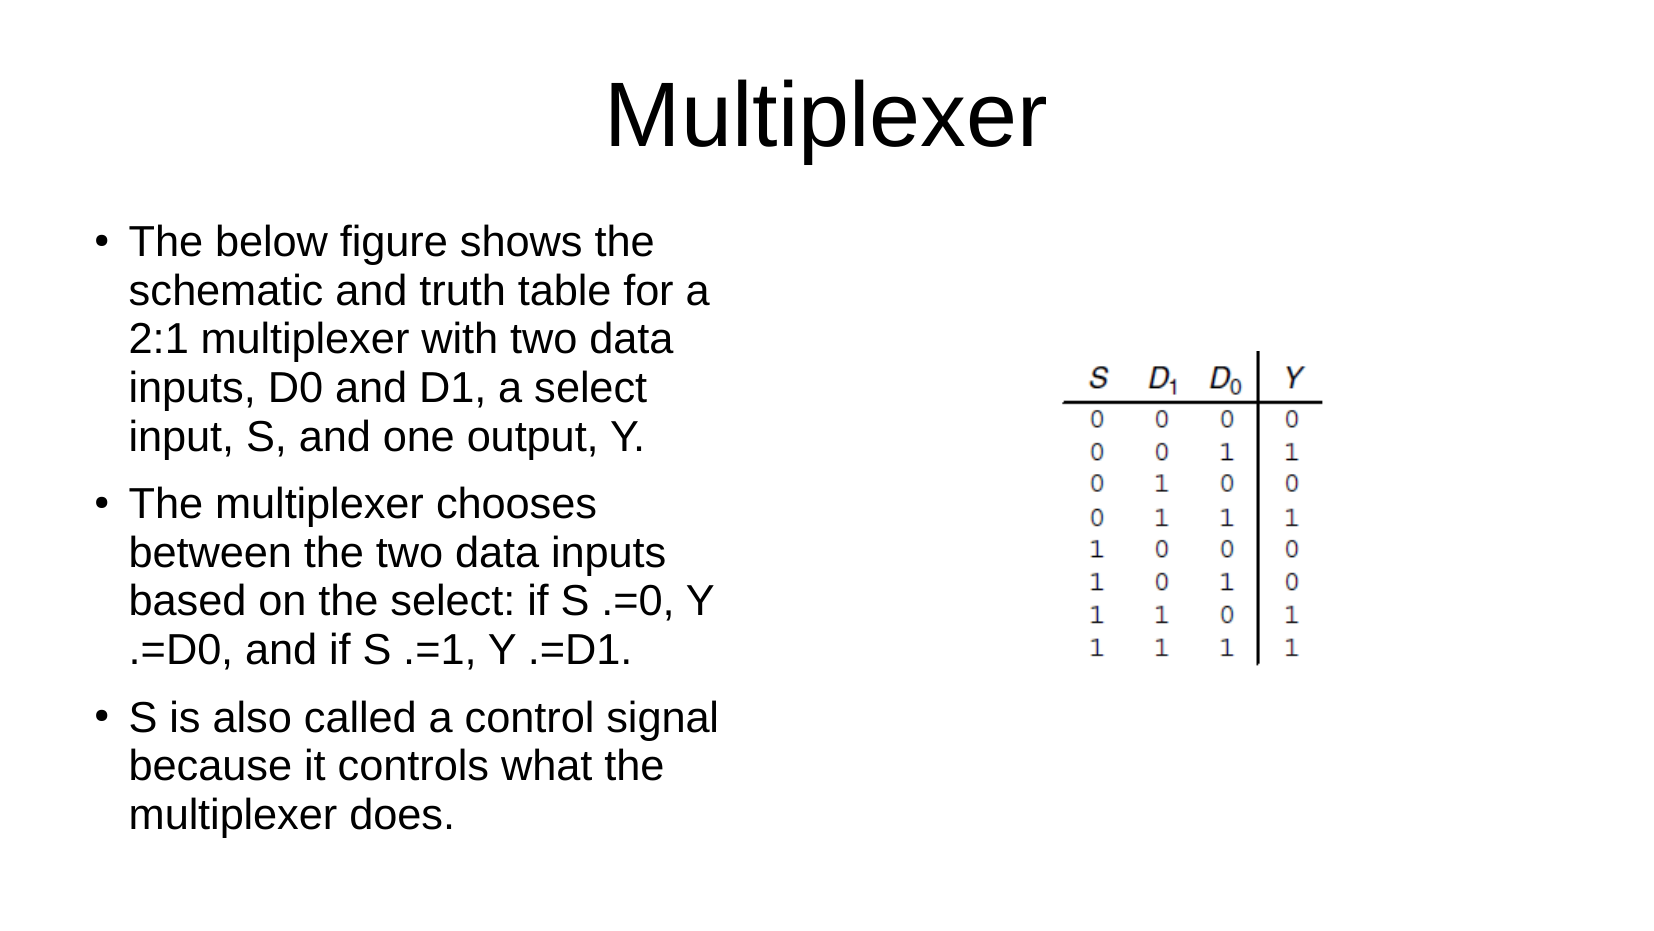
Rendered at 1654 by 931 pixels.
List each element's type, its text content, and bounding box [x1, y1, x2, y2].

picture [1050, 351, 1332, 676]
list The below figure shows the schematic and truth table for a 2:1 multiplexer with two data inputs, D0 and D1, a select input, S, and one output, Y. The multiplexer chooses between the two data inputs based on the select: if S .=0, Y .=D0, and if S .=1, Y .=D1. S is also called a control signal because it controls what the multiplexer does. [82, 217, 721, 886]
title Multiplexer [82, 37, 1571, 193]
